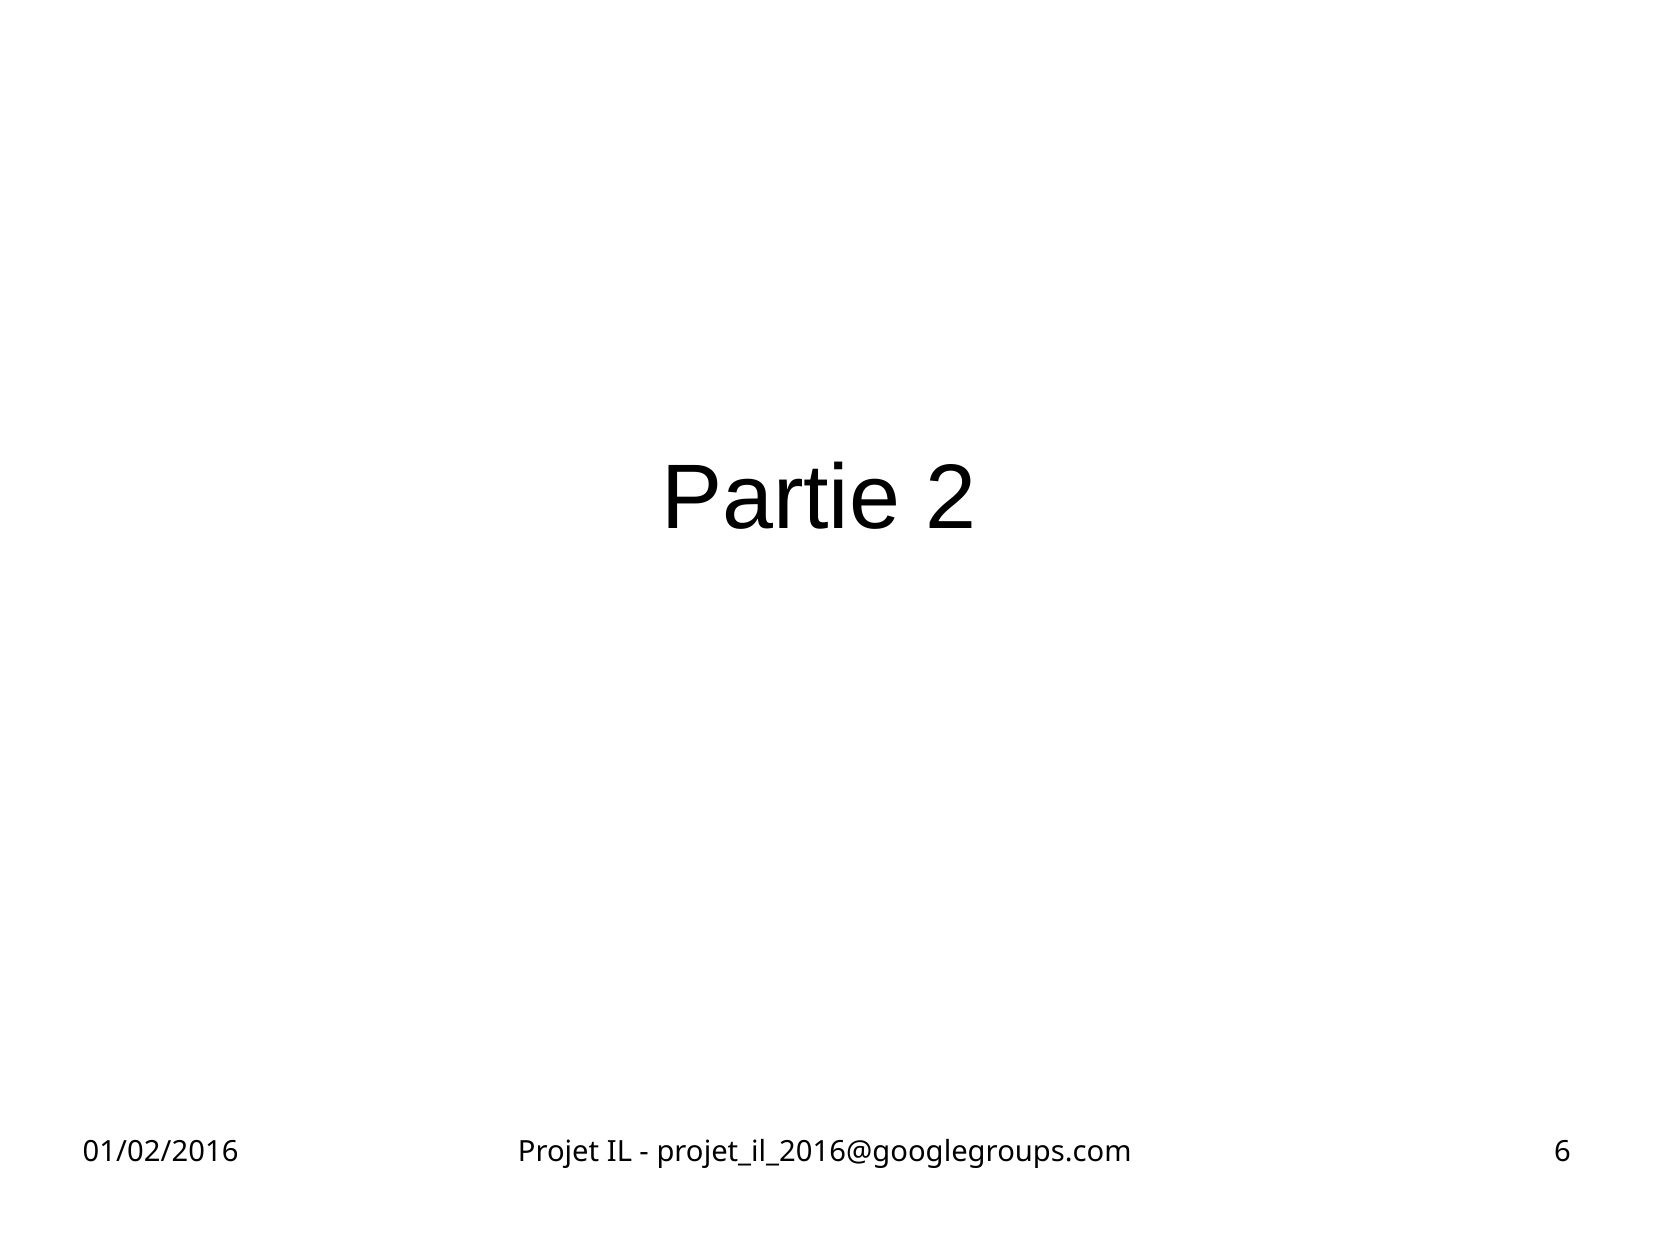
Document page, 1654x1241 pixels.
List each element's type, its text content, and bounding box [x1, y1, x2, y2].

title Partie 2 [75, 392, 1564, 601]
